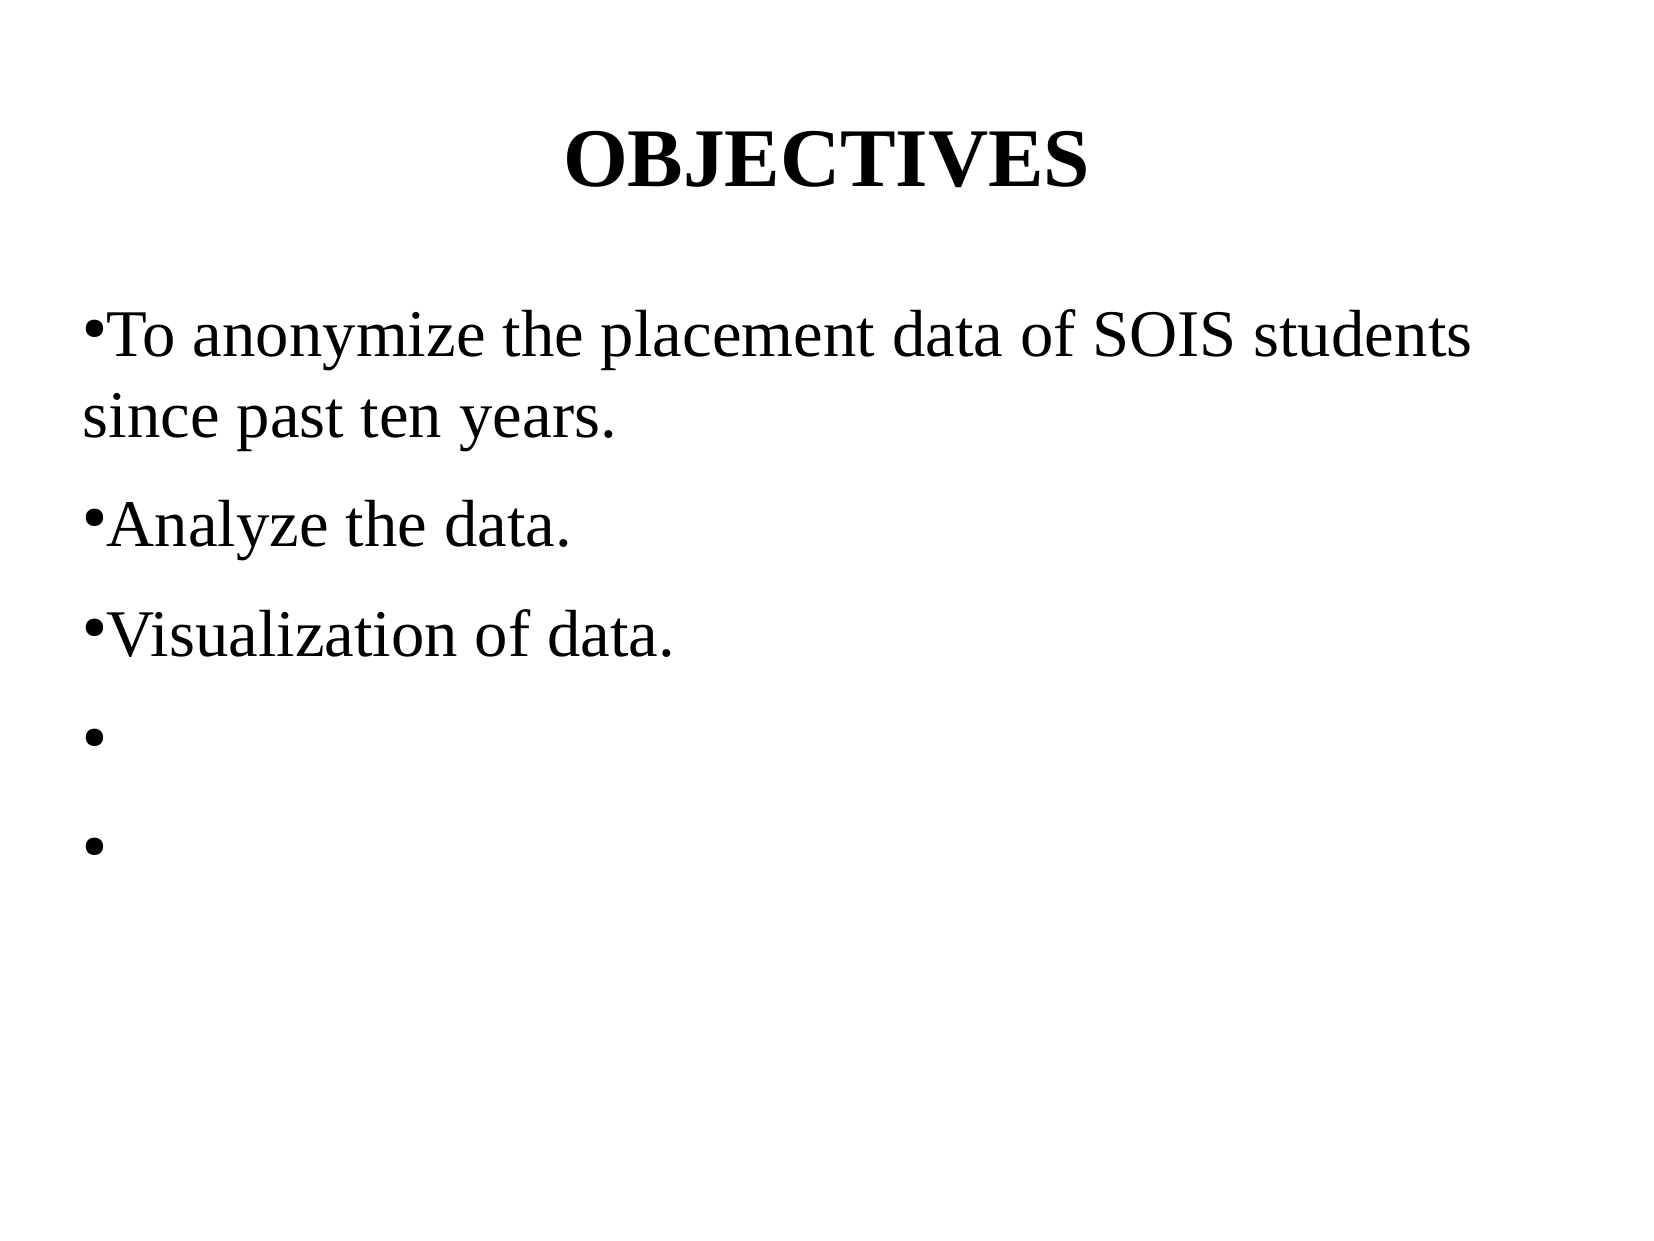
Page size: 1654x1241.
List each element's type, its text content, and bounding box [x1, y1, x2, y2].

title OBJECTIVES [82, 49, 1571, 257]
list To anonymize the placement data of SOIS students since past ten years. Analyze the data. Visualization of data. [82, 290, 1571, 1010]
